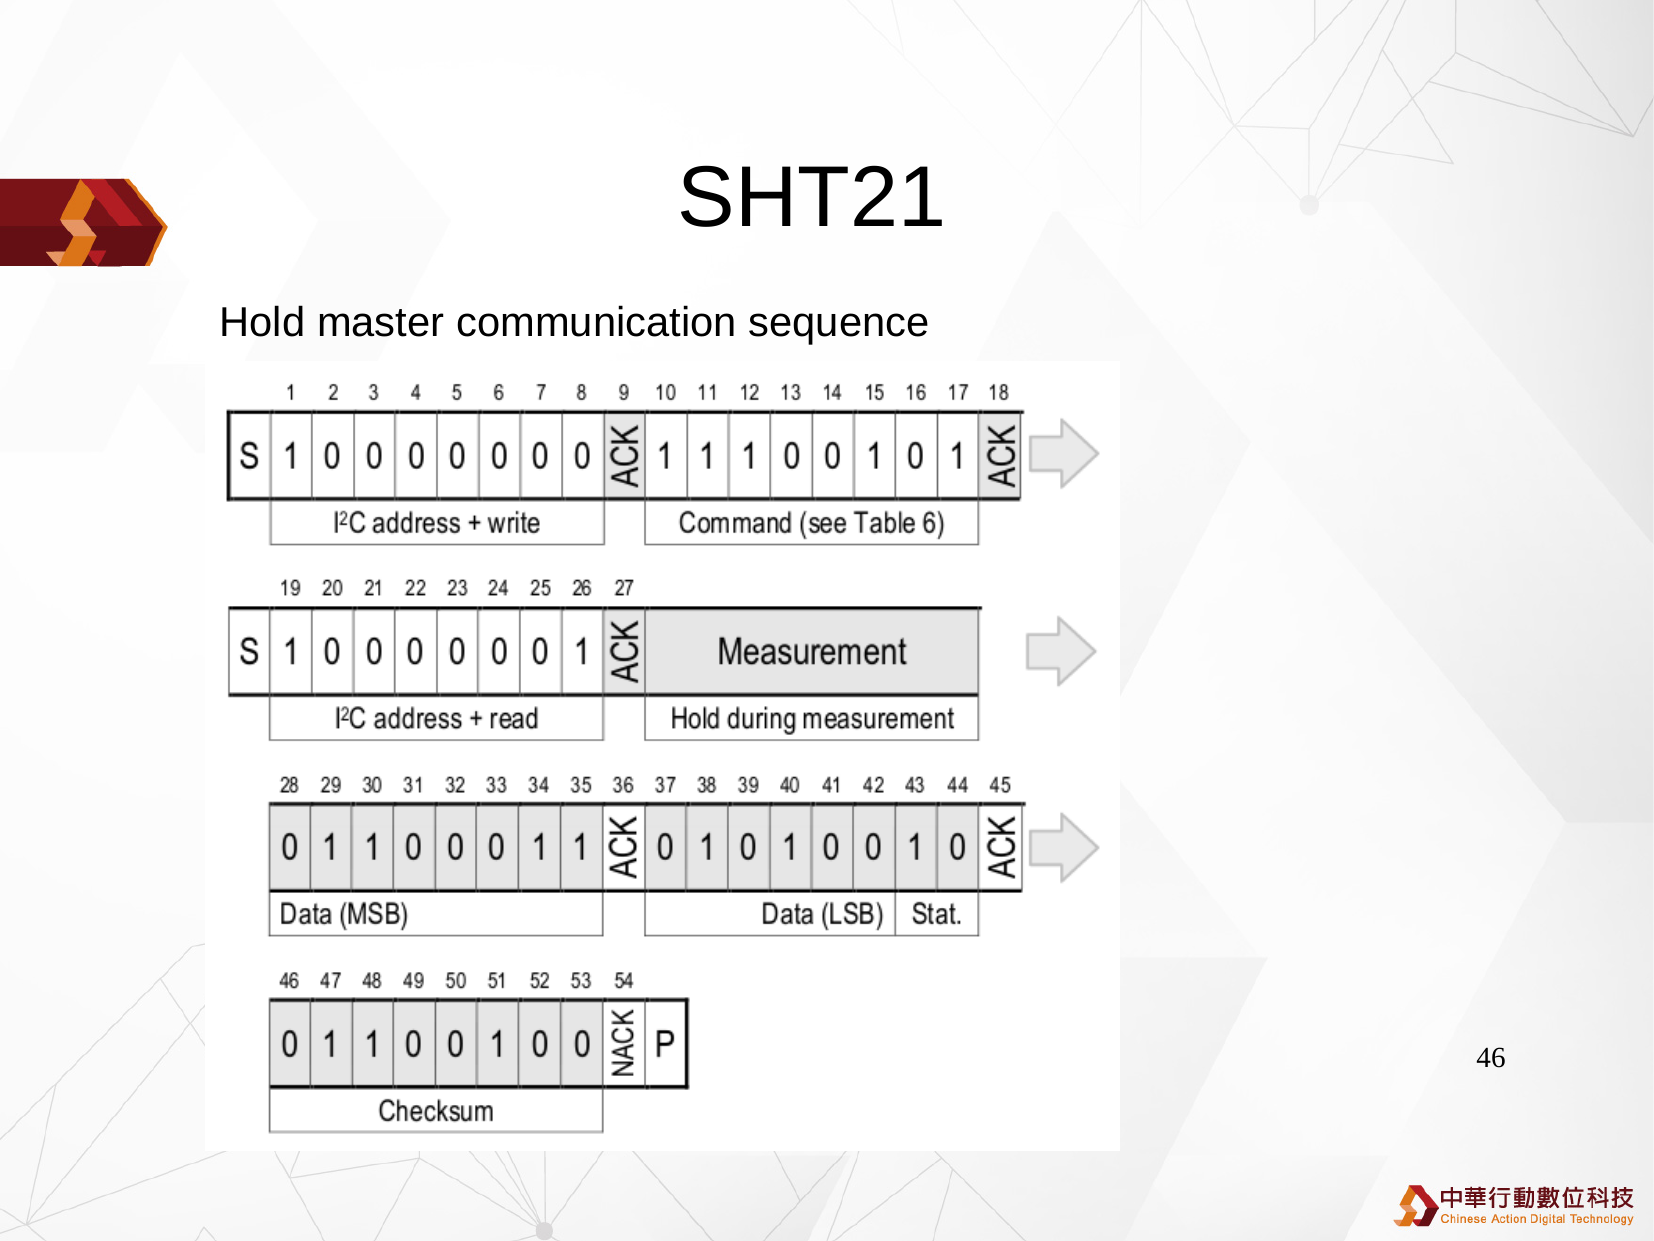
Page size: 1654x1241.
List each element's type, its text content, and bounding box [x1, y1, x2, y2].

title SHT21 [118, 112, 1506, 281]
text_box Hold master communication sequence [204, 291, 1305, 384]
picture [0, 0, 1654, 1241]
